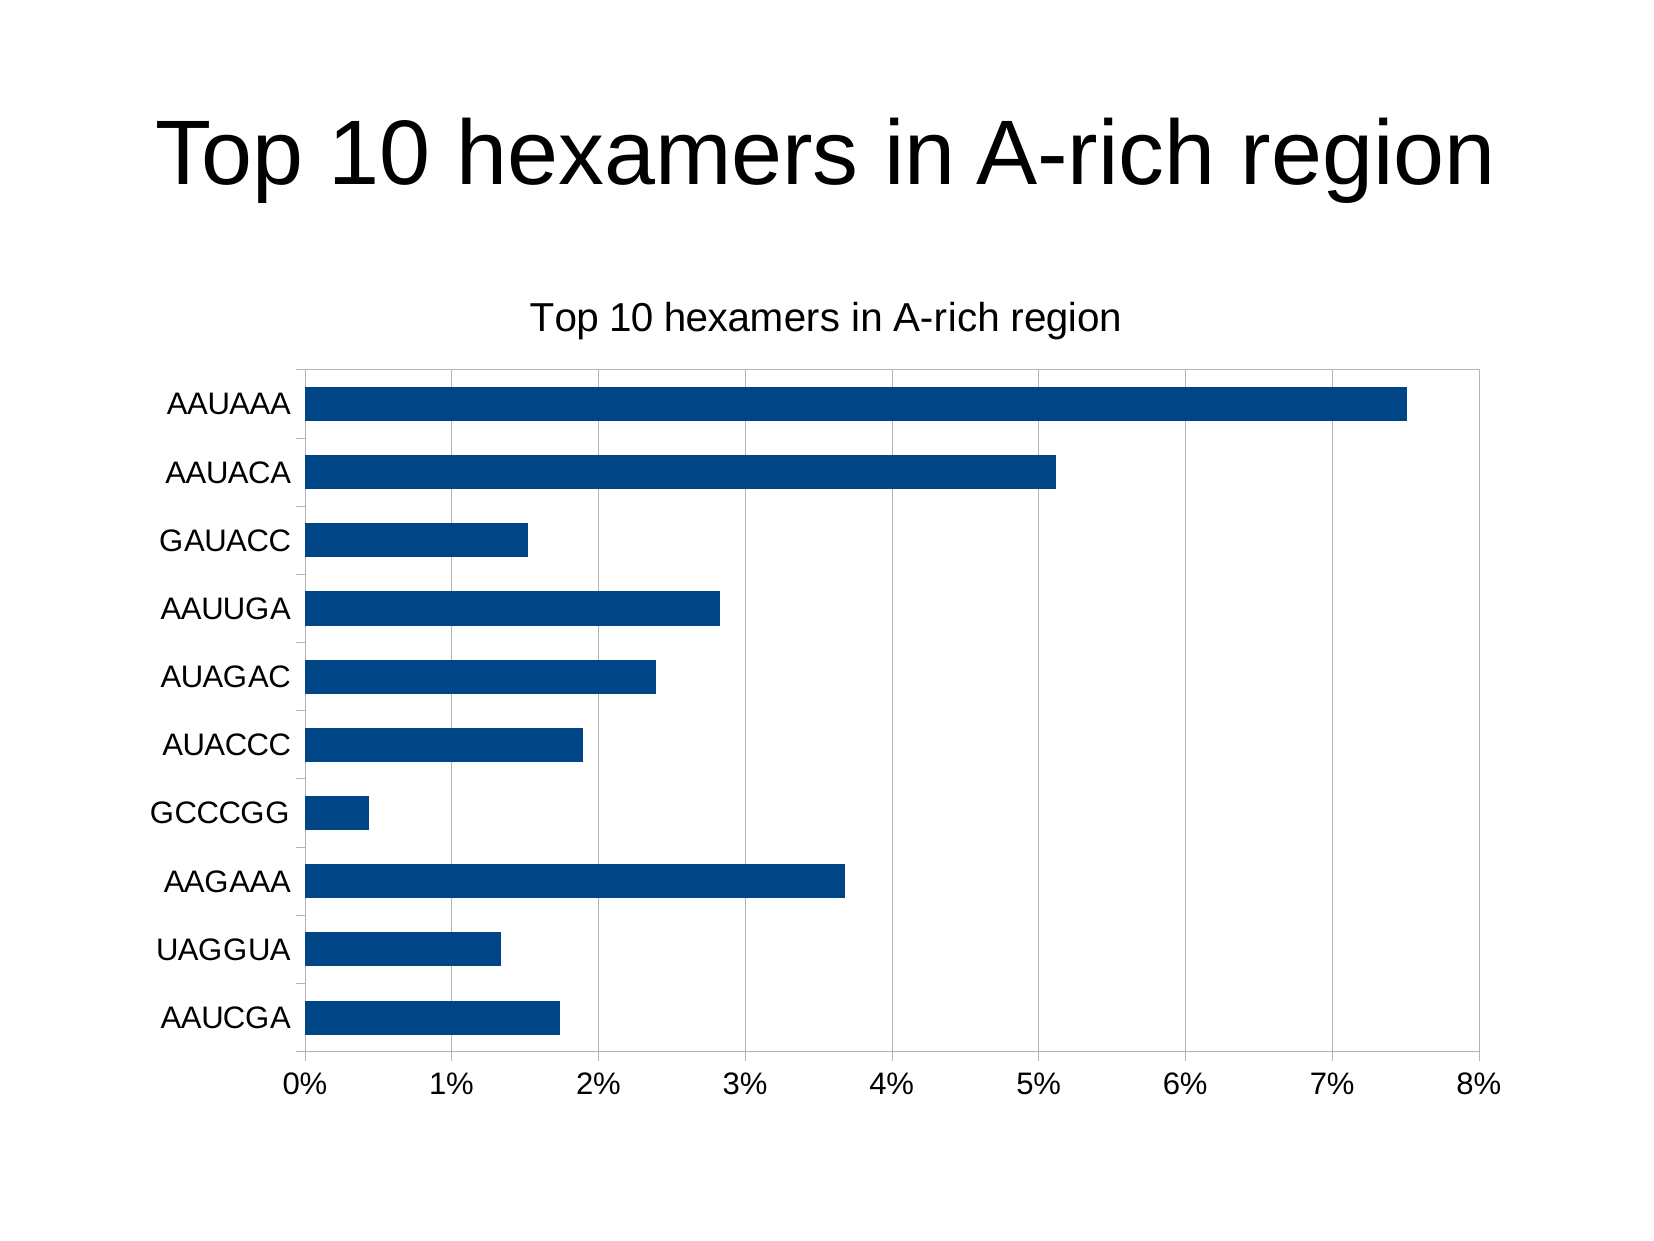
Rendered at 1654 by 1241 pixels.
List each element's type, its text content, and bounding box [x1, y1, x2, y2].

chart [121, 256, 1531, 1119]
title Top 10 hexamers in A-rich region [82, 49, 1571, 257]
